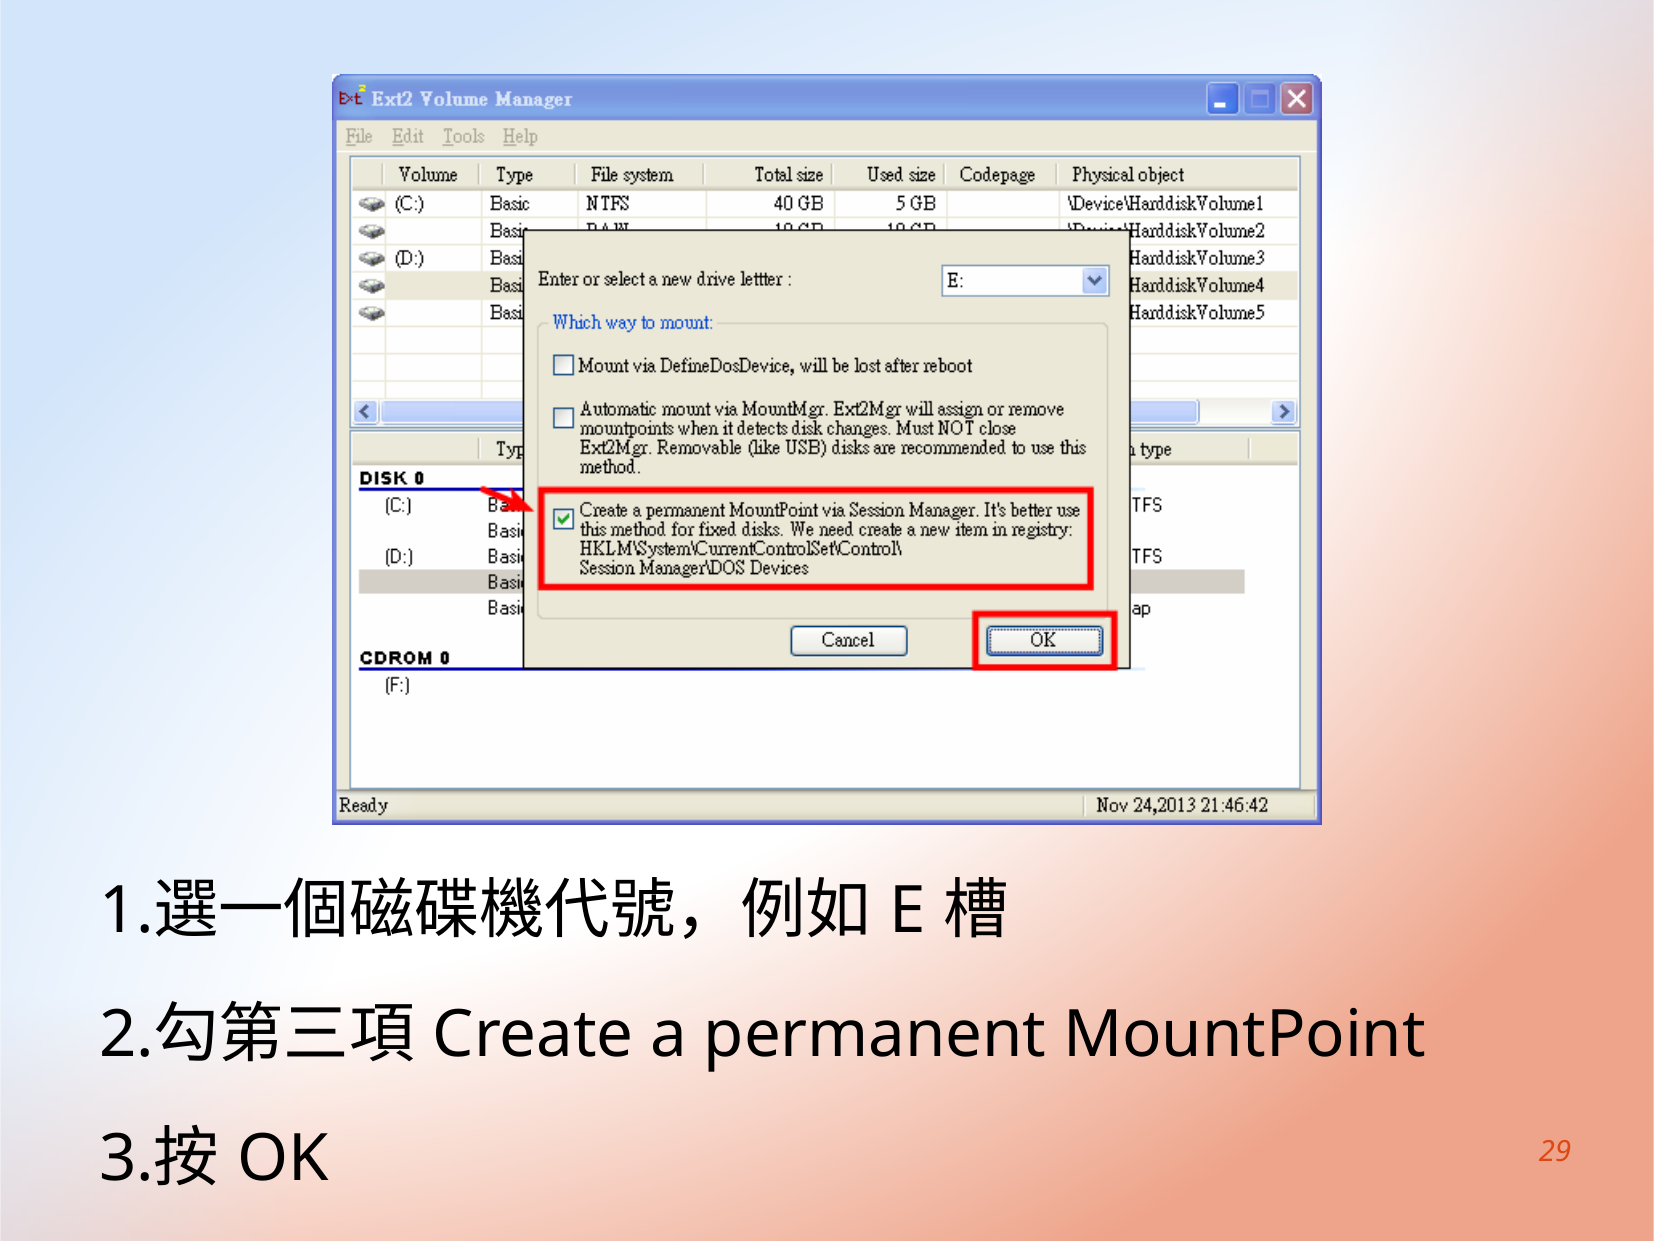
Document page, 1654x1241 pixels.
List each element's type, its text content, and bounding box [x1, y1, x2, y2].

list 選一個磁碟機代號，例如E槽 勾第三項Create a permanent MountPoint 按OK [82, 857, 1571, 1201]
picture [0, 0, 1654, 1241]
